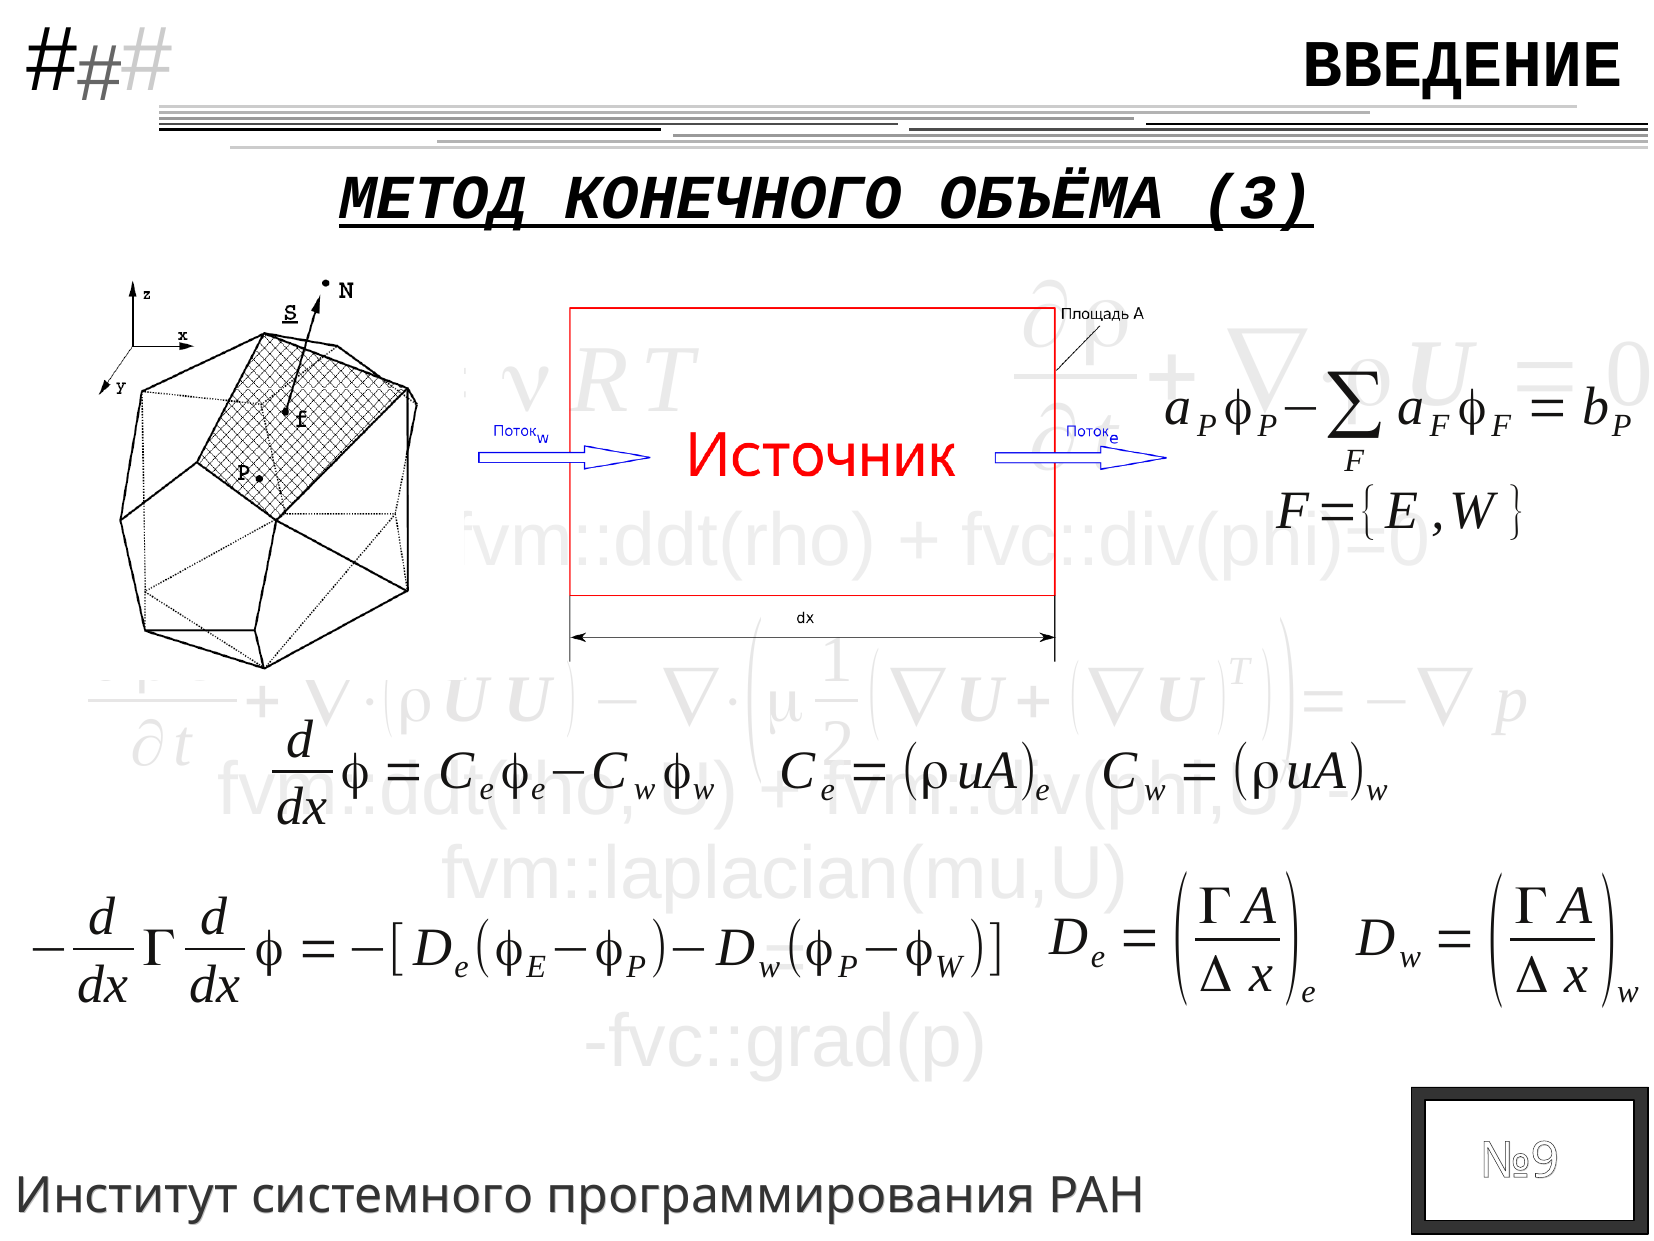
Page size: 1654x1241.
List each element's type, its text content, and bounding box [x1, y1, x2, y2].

picture [478, 307, 1167, 662]
chart [773, 738, 1057, 808]
title МЕТОД КОНЕЧНОГО ОБЪЁМА (3) [0, 147, 1654, 257]
picture [63, 265, 464, 680]
chart [1157, 368, 1639, 544]
chart [21, 885, 1010, 1014]
chart [1039, 868, 1322, 1010]
chart [1095, 738, 1394, 808]
chart [263, 708, 721, 837]
chart [1346, 868, 1646, 1011]
